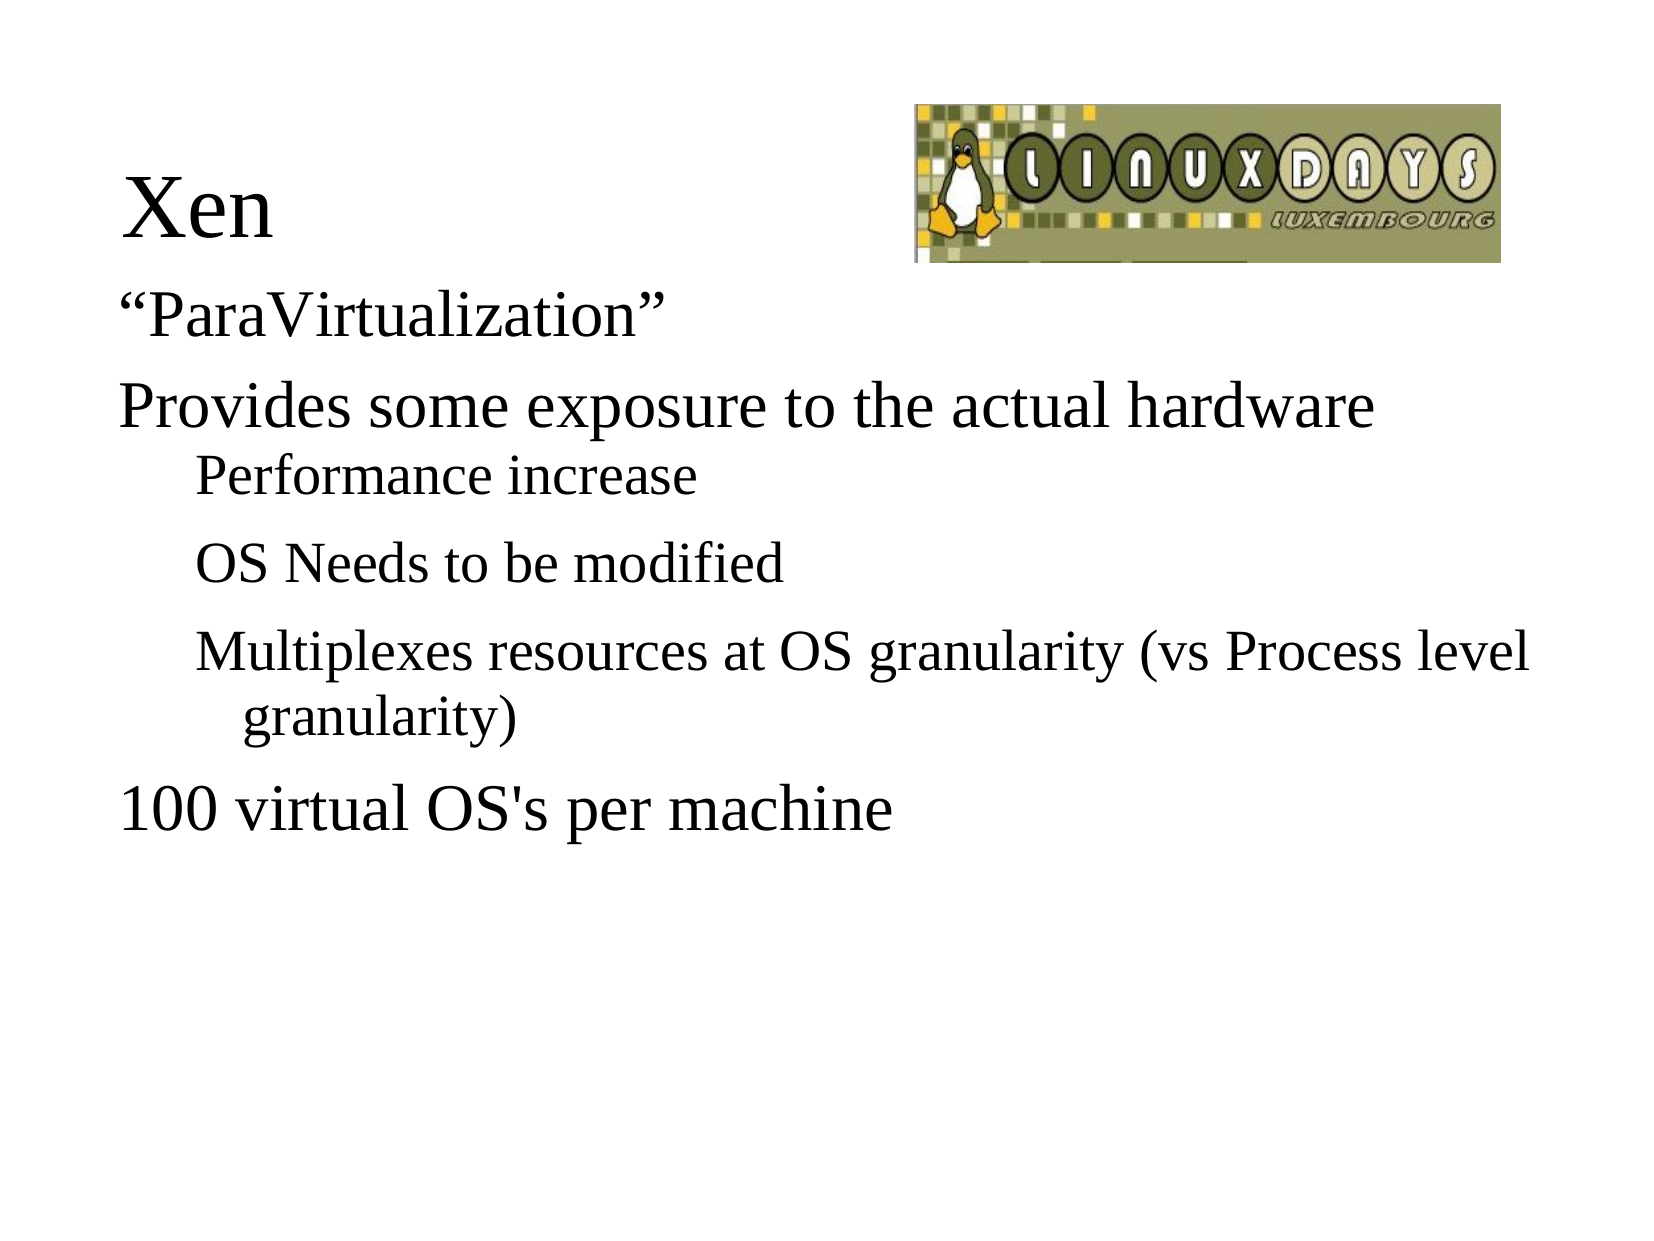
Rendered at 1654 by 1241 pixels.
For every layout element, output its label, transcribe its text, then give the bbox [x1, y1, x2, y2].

list “ParaVirtualization” Provides some exposure to the actual hardware Performance increase OS Needs to be modified Multiplexes resources at OS granularity (vs Process level granularity) 100 virtual OS's per machine [86, 269, 1626, 1241]
title Xen [82, 57, 1571, 249]
picture [914, 249, 1501, 263]
